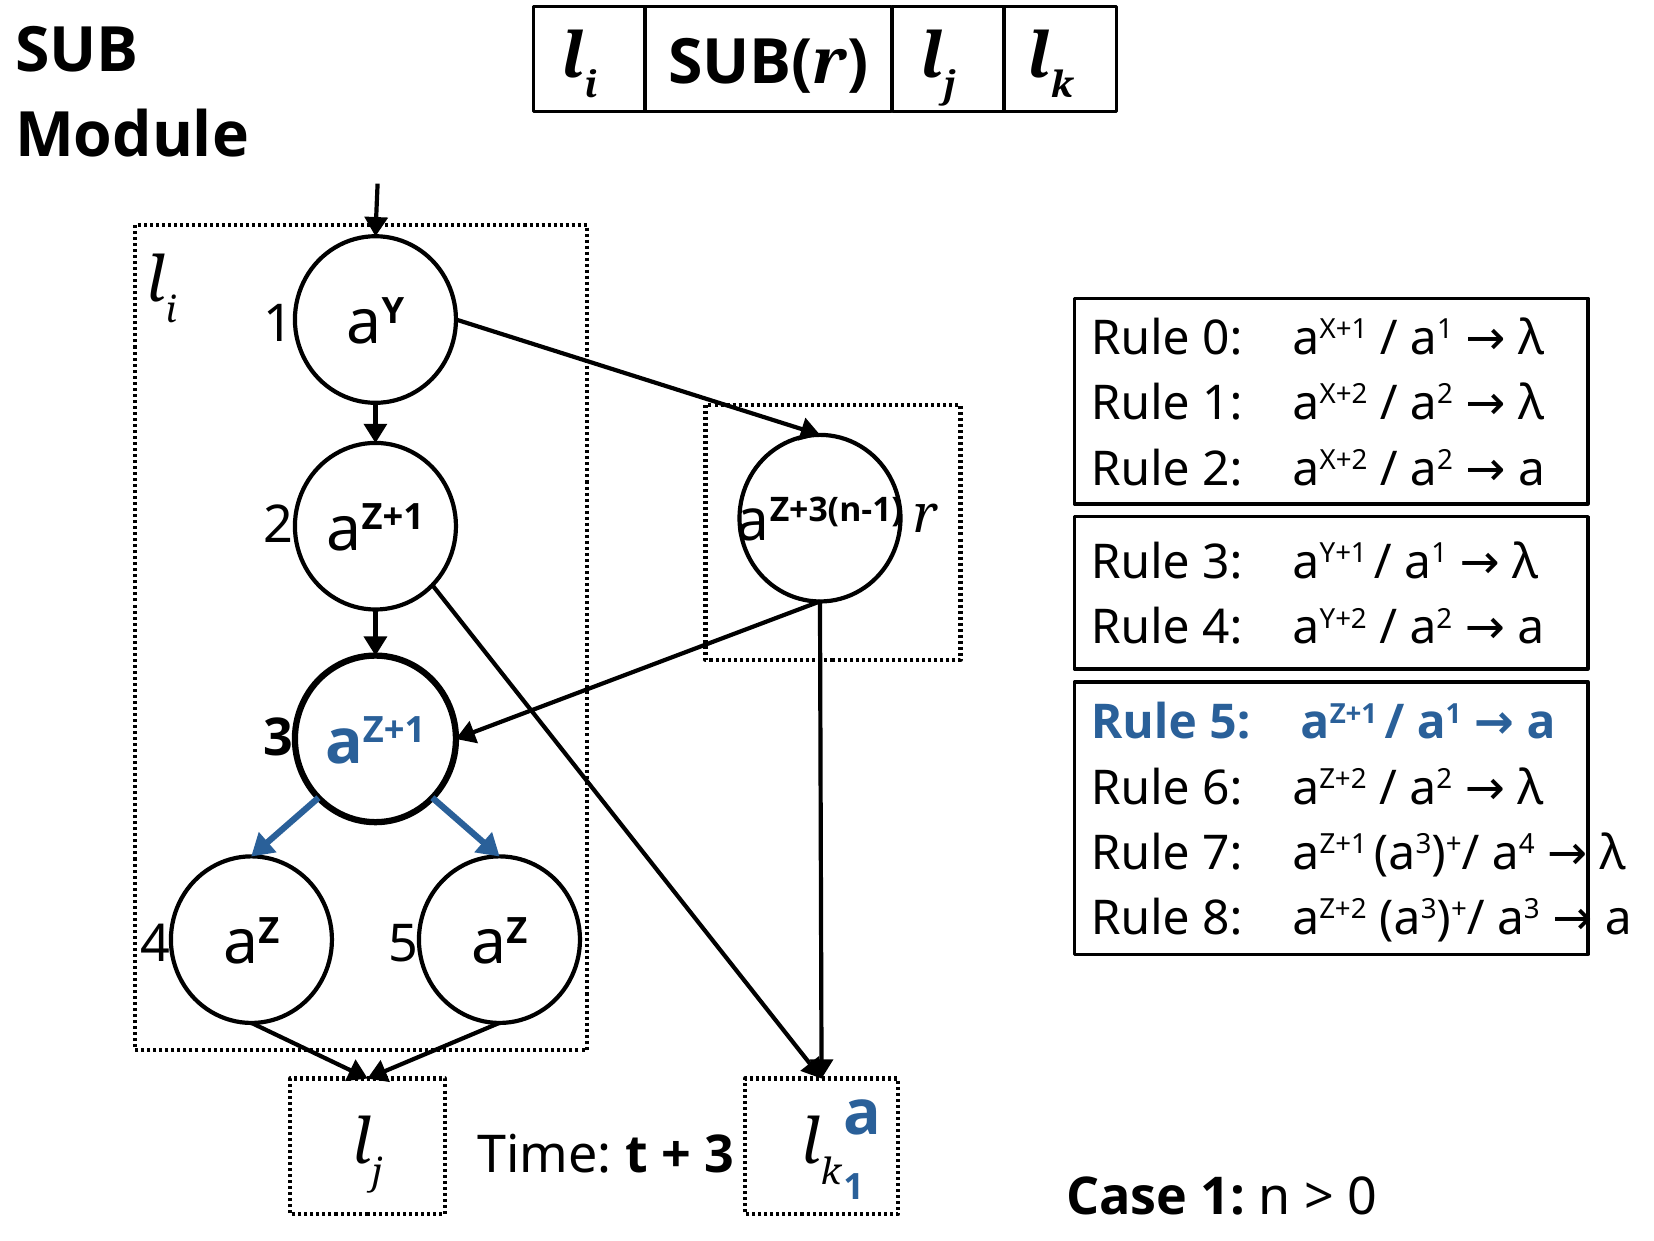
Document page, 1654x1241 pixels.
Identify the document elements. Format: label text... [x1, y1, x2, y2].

text_box li [131, 227, 196, 341]
text_box lk [745, 1078, 899, 1215]
text_box SUB Module [0, 0, 346, 95]
text_box lk [1004, 6, 1117, 112]
text_box aZ [429, 856, 580, 1023]
text_box aZ+1 [308, 655, 456, 823]
text_box lk [827, 1165, 835, 1174]
text_box 1 [249, 278, 310, 376]
text_box Case 1: n > 0 [1051, 1151, 1650, 1236]
text_box Rule 5: aZ+1 / a1 → a Rule 6: aZ+2 / a2 → λ Rule 7: aZ+1 (a3)+/ a4 → λ Rule 8: aZ+2 (a3)+/ a3 → a [1074, 681, 1589, 955]
text_box SUB(r) [645, 6, 892, 112]
text_box lj [892, 6, 1004, 112]
text_box r [898, 469, 946, 556]
text_box li [533, 6, 645, 112]
text_box Rule 0: aX+1 / a1 → λ Rule 1: aX+2 / a2 → λ Rule 2: aX+2 / a2 → a [1074, 298, 1589, 504]
text_box lj [290, 1078, 445, 1215]
text_box 2 [249, 479, 310, 577]
text_box Rule 3: aY+1 / a1 → λ Rule 4: aY+2 / a2 → a [1074, 516, 1589, 669]
text_box 3 [249, 692, 310, 790]
text_box Time: t + 3 [462, 1109, 721, 1193]
text_box aY [305, 236, 456, 403]
text_box aZ [181, 856, 332, 1023]
text_box aZ+1 [309, 442, 456, 610]
text_box aZ+3(n-1) [739, 434, 898, 602]
text_box 4 [125, 898, 186, 997]
text_box 5 [373, 898, 434, 997]
text_box a1 [828, 1060, 916, 1165]
